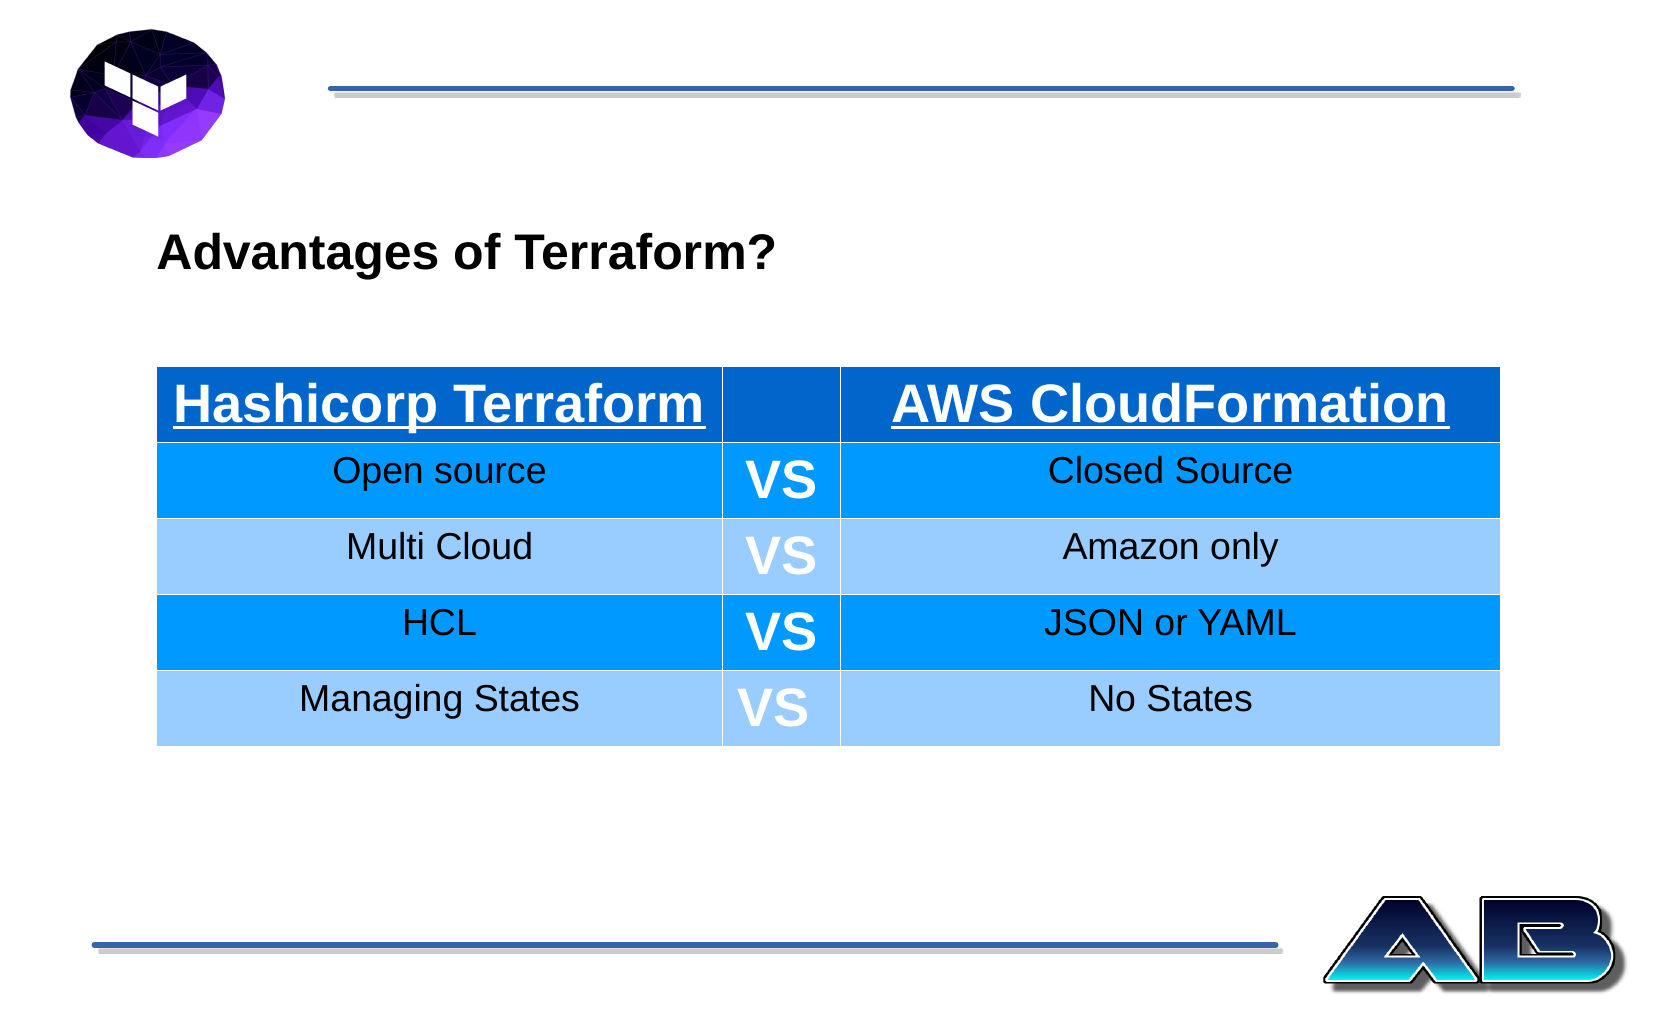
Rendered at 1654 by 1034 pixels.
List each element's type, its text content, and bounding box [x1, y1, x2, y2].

table_cell Managing States [157, 671, 722, 746]
table_cell VS [723, 595, 840, 670]
table_cell Closed Source [841, 443, 1500, 518]
table_cell VS [723, 671, 840, 746]
table_header Hashicorp Terraform [157, 367, 722, 442]
table_cell VS [723, 519, 840, 594]
table_header [723, 367, 840, 442]
picture [1322, 896, 1630, 996]
text_box Advantages of Terraform? [141, 216, 1583, 295]
table_cell Multi Cloud [157, 519, 722, 594]
picture [70, 29, 225, 158]
table_cell Open source [157, 443, 722, 518]
table_cell VS [723, 443, 840, 518]
table_cell HCL [157, 595, 722, 670]
table_cell Amazon only [841, 519, 1500, 594]
table_cell No States [841, 671, 1500, 746]
table_cell JSON or YAML [841, 595, 1500, 670]
table_header AWS CloudFormation [841, 367, 1500, 442]
